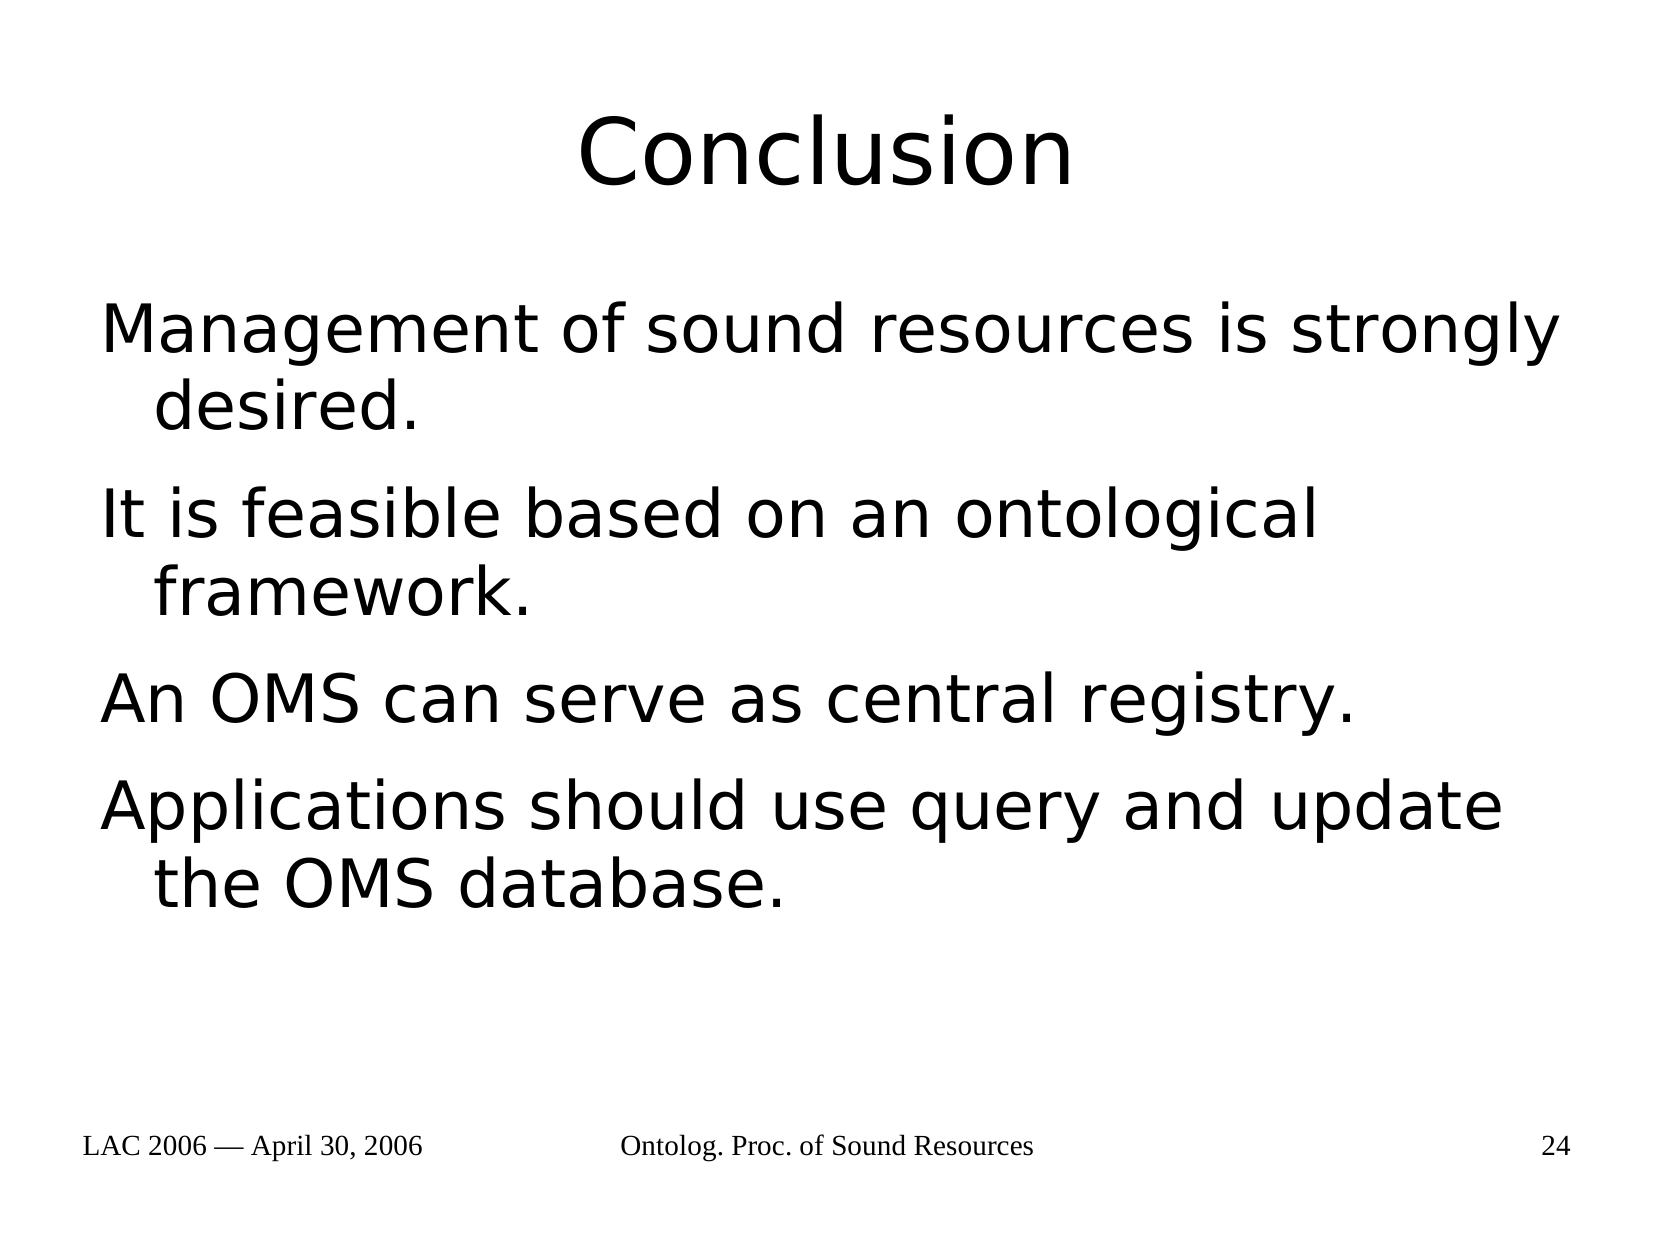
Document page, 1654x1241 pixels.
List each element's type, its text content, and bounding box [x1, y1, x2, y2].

list Management of sound resources is strongly desired. It is feasible based on an ontological framework. An OMS can serve as central registry. Applications should use query and update the OMS database. [82, 290, 1571, 1109]
title Conclusion [82, 49, 1571, 257]
